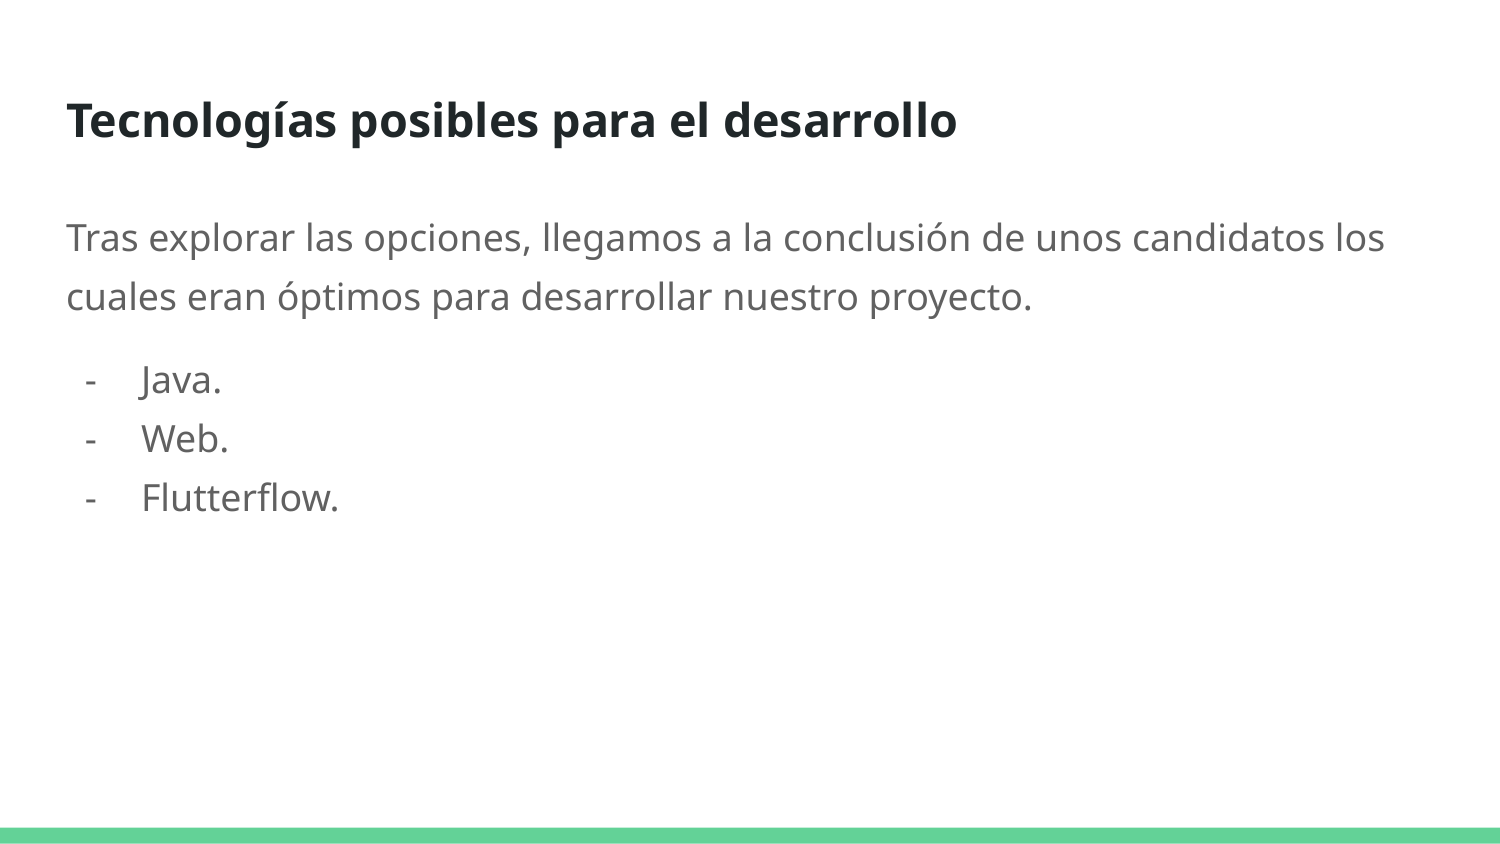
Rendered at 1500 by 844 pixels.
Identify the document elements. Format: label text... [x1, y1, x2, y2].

list Tras explorar las opciones, llegamos a la conclusión de unos candidatos los cuales eran óptimos para desarrollar nuestro proyecto. Java. Web. Flutterflow. [51, 189, 1449, 750]
title Tecnologías posibles para el desarrollo [51, 72, 1449, 167]
